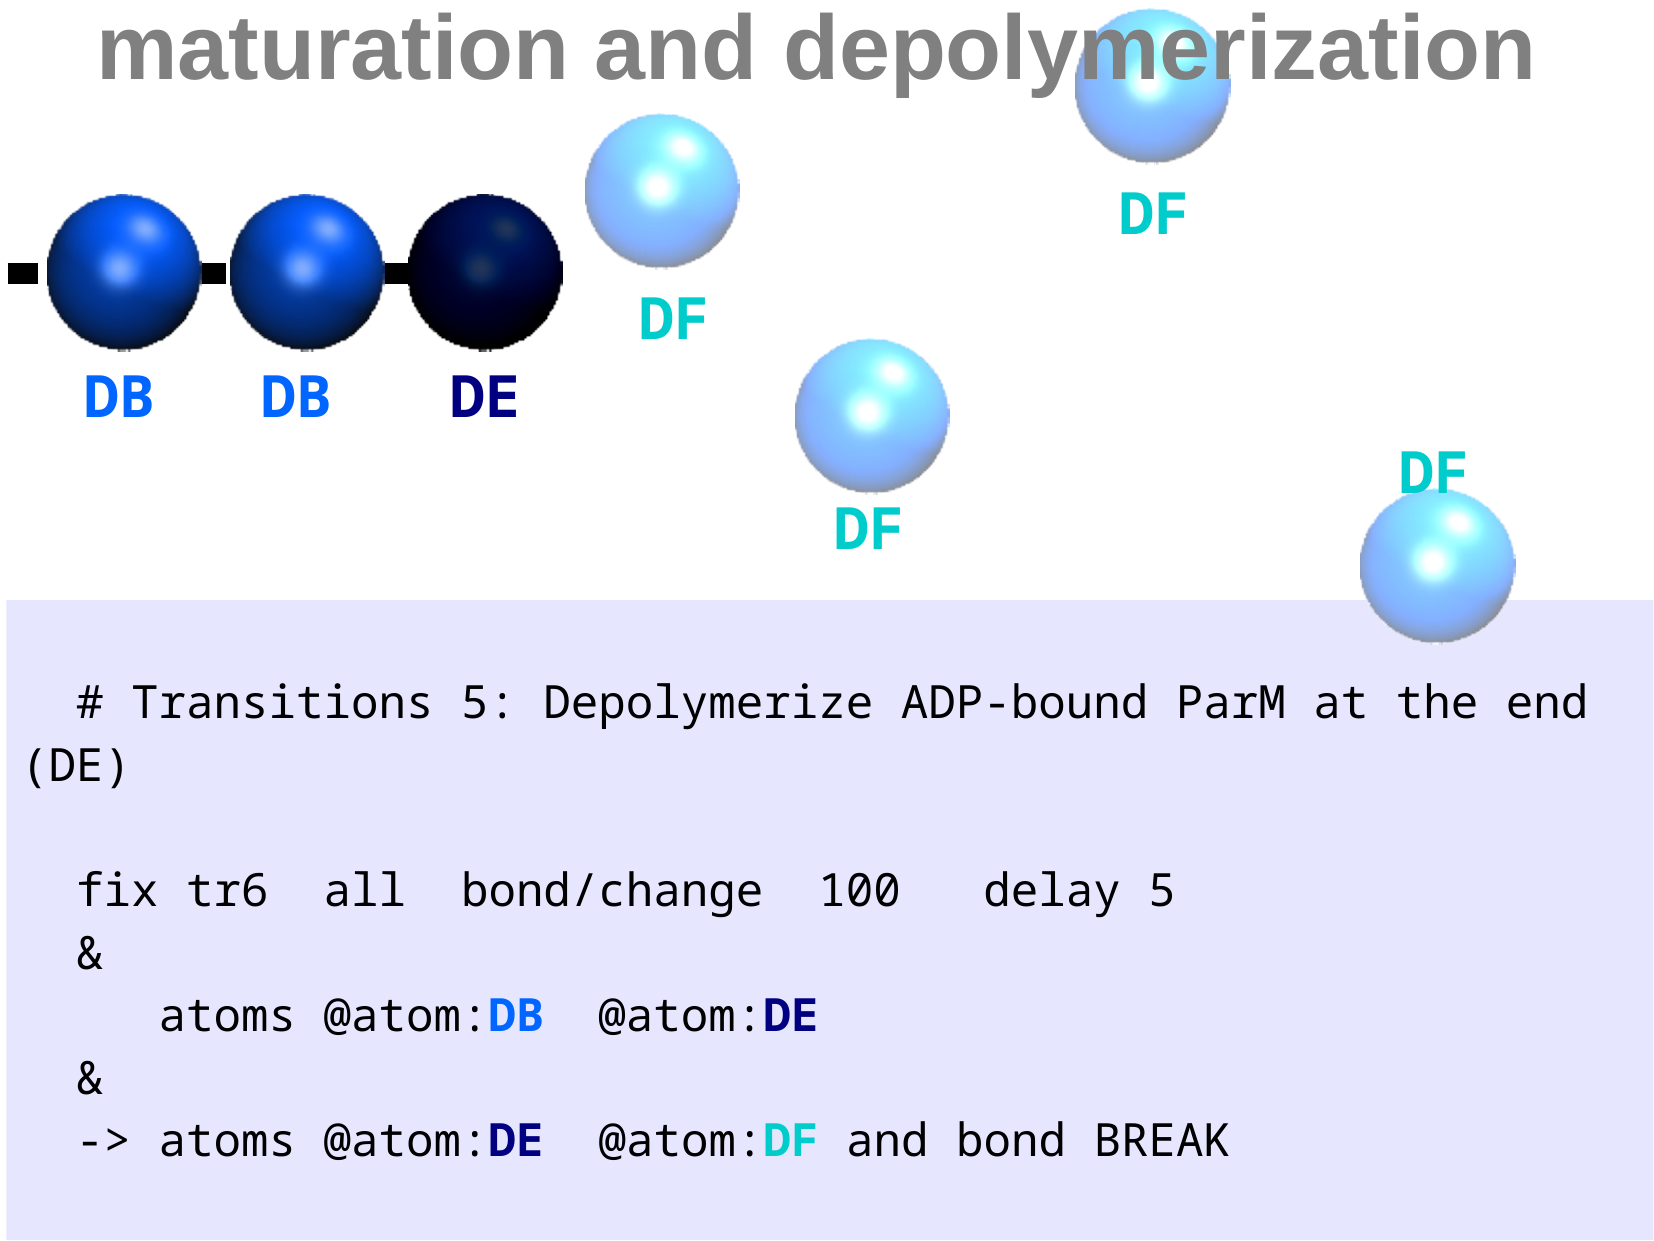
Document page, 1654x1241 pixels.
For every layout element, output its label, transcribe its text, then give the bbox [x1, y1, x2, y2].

picture [1075, 140, 1231, 165]
text_box DF [1050, 165, 1261, 239]
text_box # Transitions 5: Depolymerize ADP-bound ParM at the end (DE) fix tr6 all bond/change 100 delay 5 & atoms @atom:DB @atom:DE & -> atoms @atom:DE @atom:DF and bond BREAK [6, 600, 1654, 1241]
text_box DF [1329, 423, 1540, 497]
picture [1360, 497, 1516, 646]
text_box DE [402, 347, 591, 421]
text_box DF [765, 480, 976, 554]
picture [585, 140, 740, 270]
picture [408, 194, 563, 347]
picture [47, 194, 202, 347]
text_box DB [225, 347, 402, 421]
text_box maturation and depolymerization [0, 0, 1635, 140]
text_box DB [14, 347, 225, 421]
picture [795, 338, 950, 480]
text_box DF [570, 270, 781, 344]
picture [230, 194, 385, 347]
